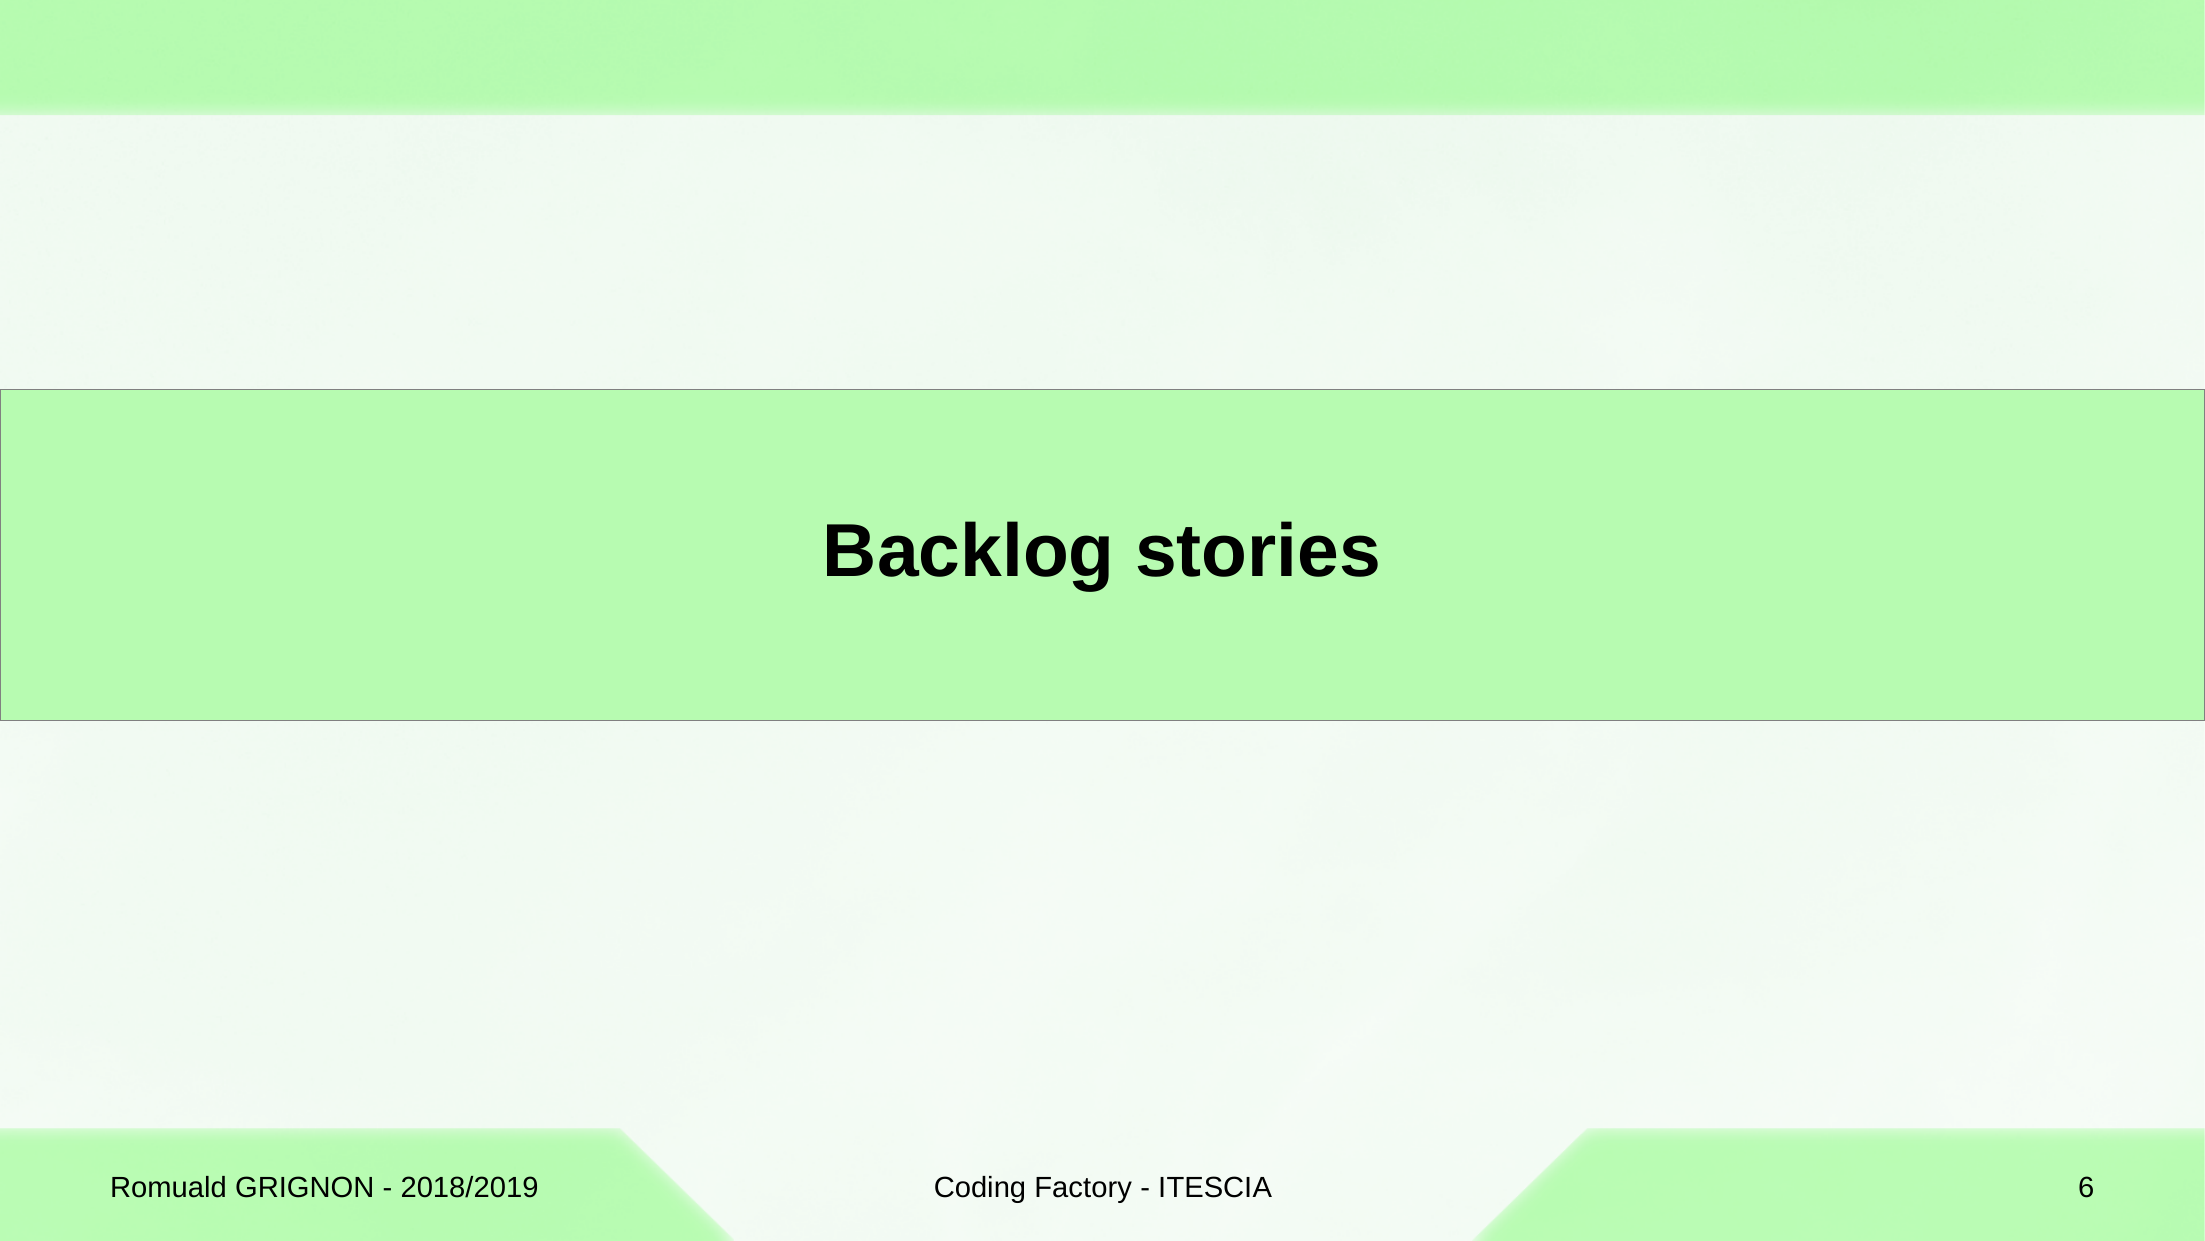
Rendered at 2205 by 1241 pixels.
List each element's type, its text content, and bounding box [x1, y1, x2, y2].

text_box [2095, 389, 2205, 721]
text_box [0, 389, 110, 721]
subtitle Backlog stories [110, 25, 2095, 1085]
picture [0, 721, 2205, 1241]
picture [0, 0, 2205, 389]
